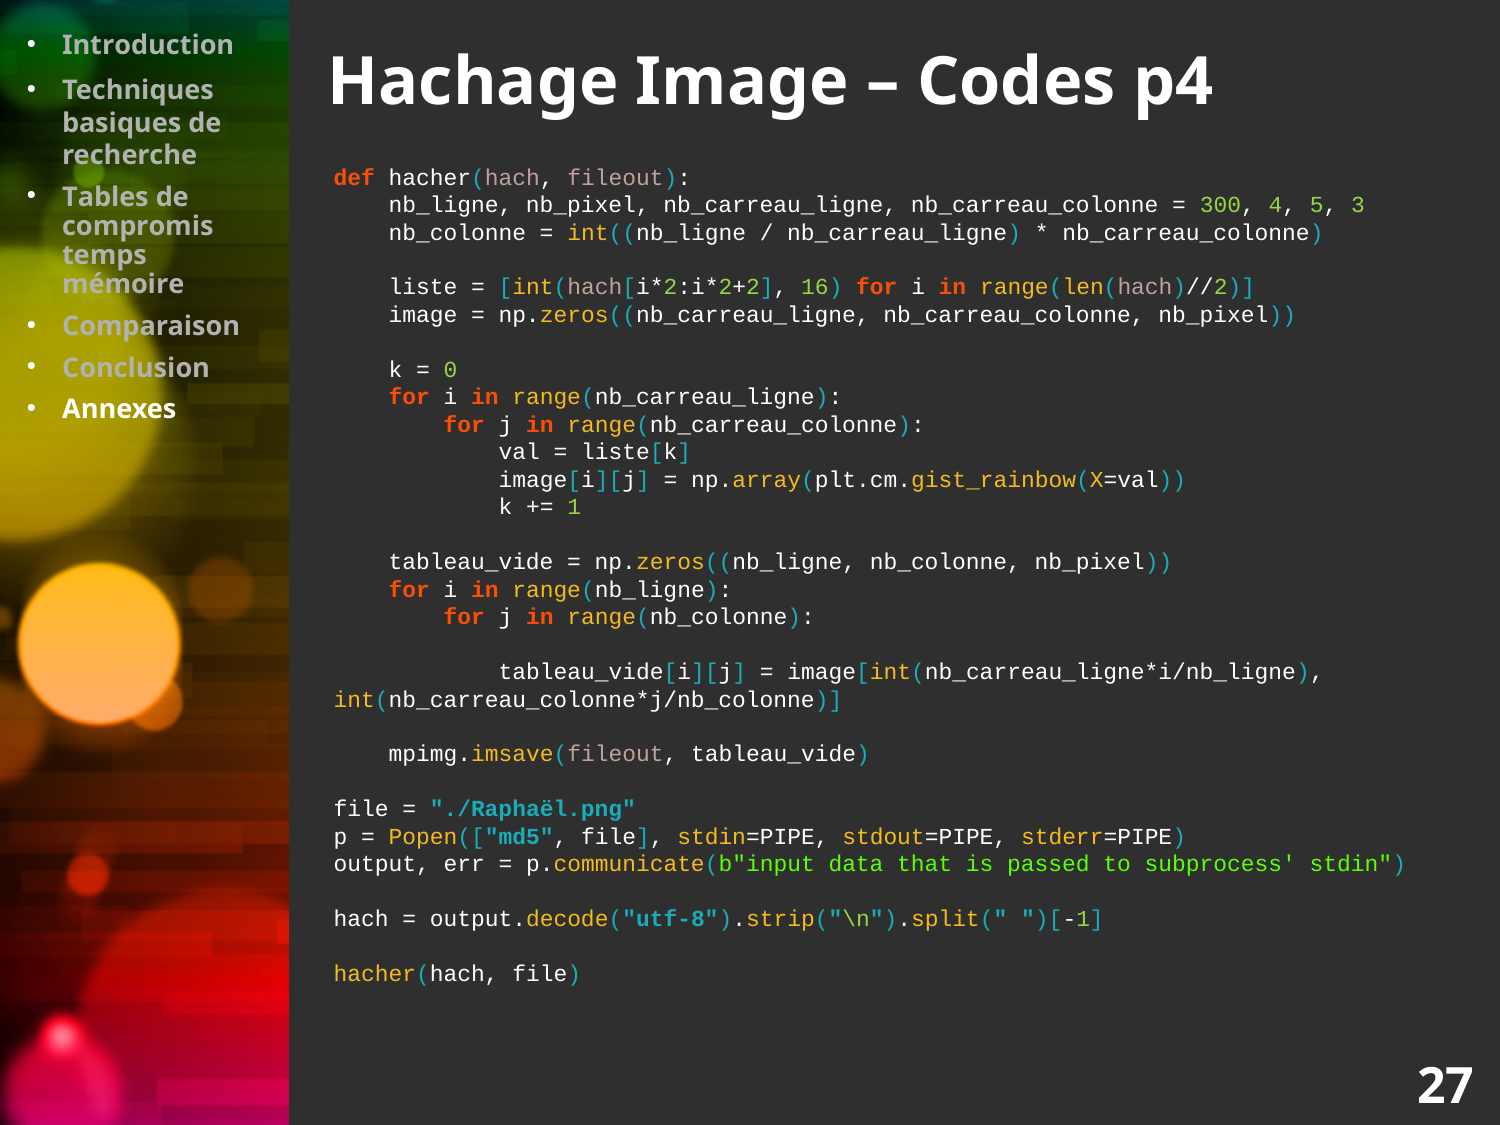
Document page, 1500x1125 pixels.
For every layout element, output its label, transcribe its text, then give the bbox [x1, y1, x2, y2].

text_box def hacher(hach, fileout): nb_ligne, nb_pixel, nb_carreau_ligne, nb_carreau_colonne = 300, 4, 5, 3 nb_colonne = int((nb_ligne / nb_carreau_ligne) * nb_carreau_colonne) liste = [int(hach[i*2:i*2+2], 16) for i in range(len(hach)//2)] image = np.zeros((nb_carreau_ligne, nb_carreau_colonne, nb_pixel)) k = 0 for i in range(nb_carreau_ligne): for j in range(nb_carreau_colonne): val = liste[k] image[i][j] = np.array(plt.cm.gist_rainbow(X=val)) k += 1 tableau_vide = np.zeros((nb_ligne, nb_colonne, nb_pixel)) for i in range(nb_ligne): for j in range(nb_colonne): tableau_vide[i][j] = image[int(nb_carreau_ligne*i/nb_ligne), int(nb_carreau_colonne*j/nb_colonne)] mpimg.imsave(fileout, tableau_vide) file = "./Raphaël.png" p = Popen(["md5", file], stdin=PIPE, stdout=PIPE, stderr=PIPE) output, err = p.communicate(b"input data that is passed to subprocess' stdin") hach = output.decode("utf-8").strip("\n").split(" ")[-1] hacher(hach, file) [318, 154, 1453, 1105]
picture [0, 0, 289, 1125]
title Hachage Image – Codes p4 [312, 19, 1471, 138]
text_box [289, 0, 1500, 1125]
text_box <numéro> [1417, 1054, 1500, 1109]
text_box Introduction Techniques basiques de recherche Tables de compromis temps mémoire Comparaison Conclusion Annexes [11, 23, 284, 449]
